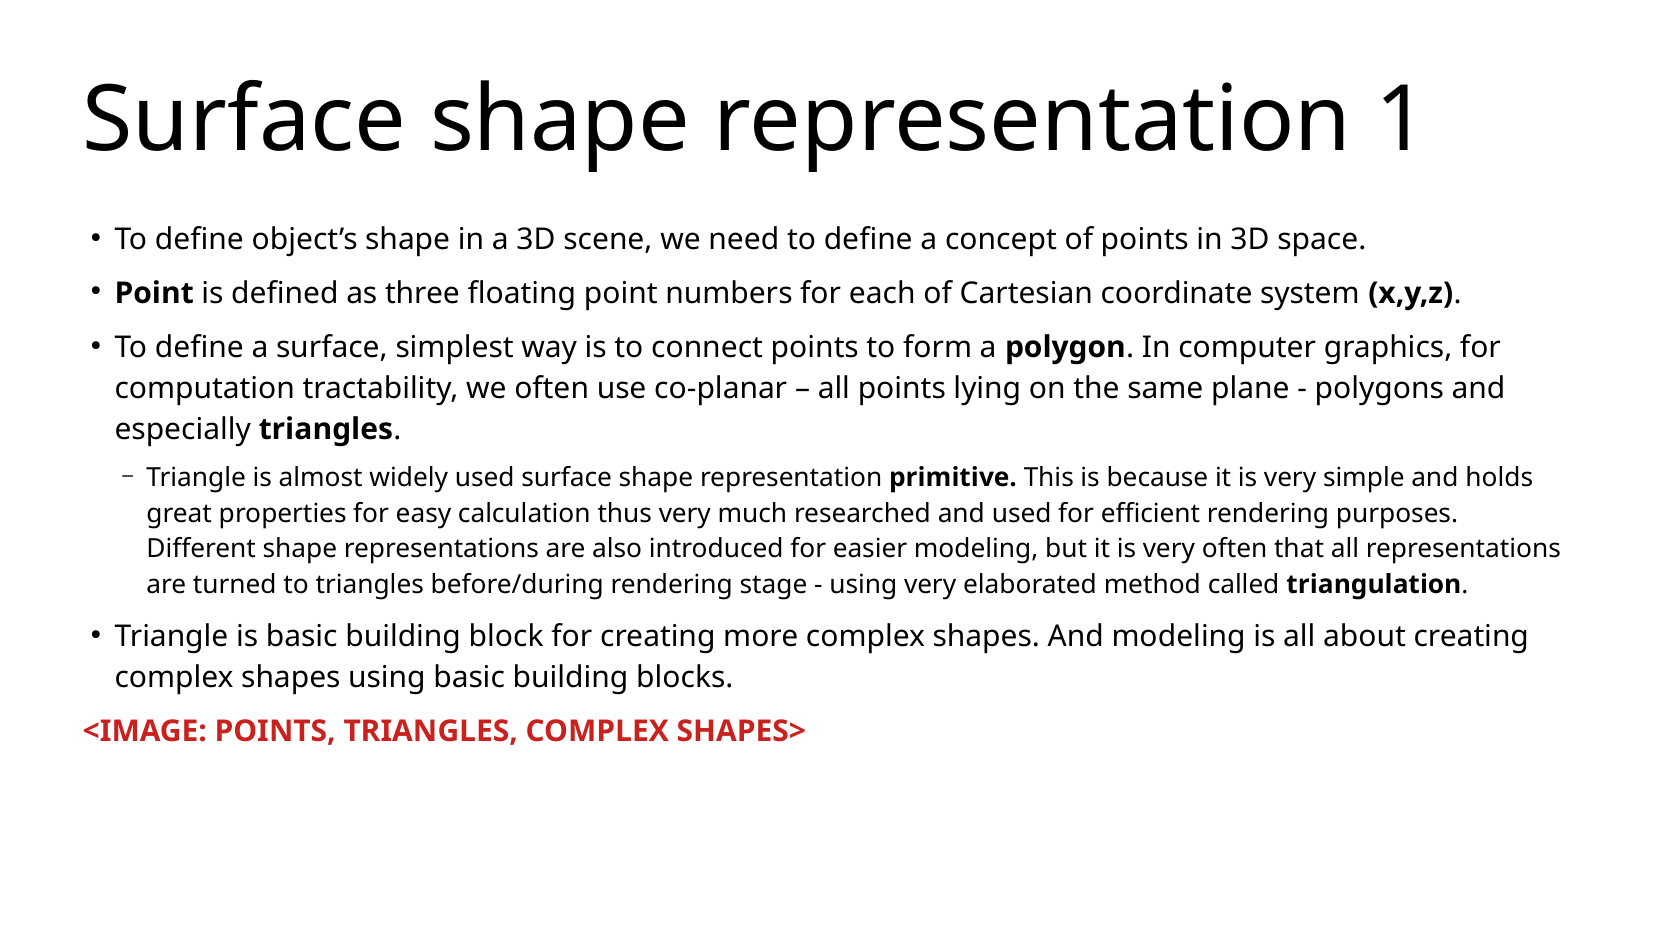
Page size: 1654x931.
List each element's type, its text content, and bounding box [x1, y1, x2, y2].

list To define object’s shape in a 3D scene, we need to define a concept of points in 3D space. Point is defined as three floating point numbers for each of Cartesian coordinate system (x,y,z). To define a surface, simplest way is to connect points to form a polygon. In computer graphics, for computation tractability, we often use co-planar – all points lying on the same plane - polygons and especially triangles. Triangle is almost widely used surface shape representation primitive. This is because it is very simple and holds great properties for easy calculation thus very much researched and used for efficient rendering purposes. Different shape representations are also introduced for easier modeling, but it is very often that all representations are turned to triangles before/during rendering stage - using very elaborated method called triangulation. Triangle is basic building block for creating more complex shapes. And modeling is all about creating complex shapes using basic building blocks. <IMAGE: POINTS, TRIANGLES, COMPLEX SHAPES> [82, 217, 1571, 758]
title Surface shape representation 1 [82, 37, 1571, 193]
